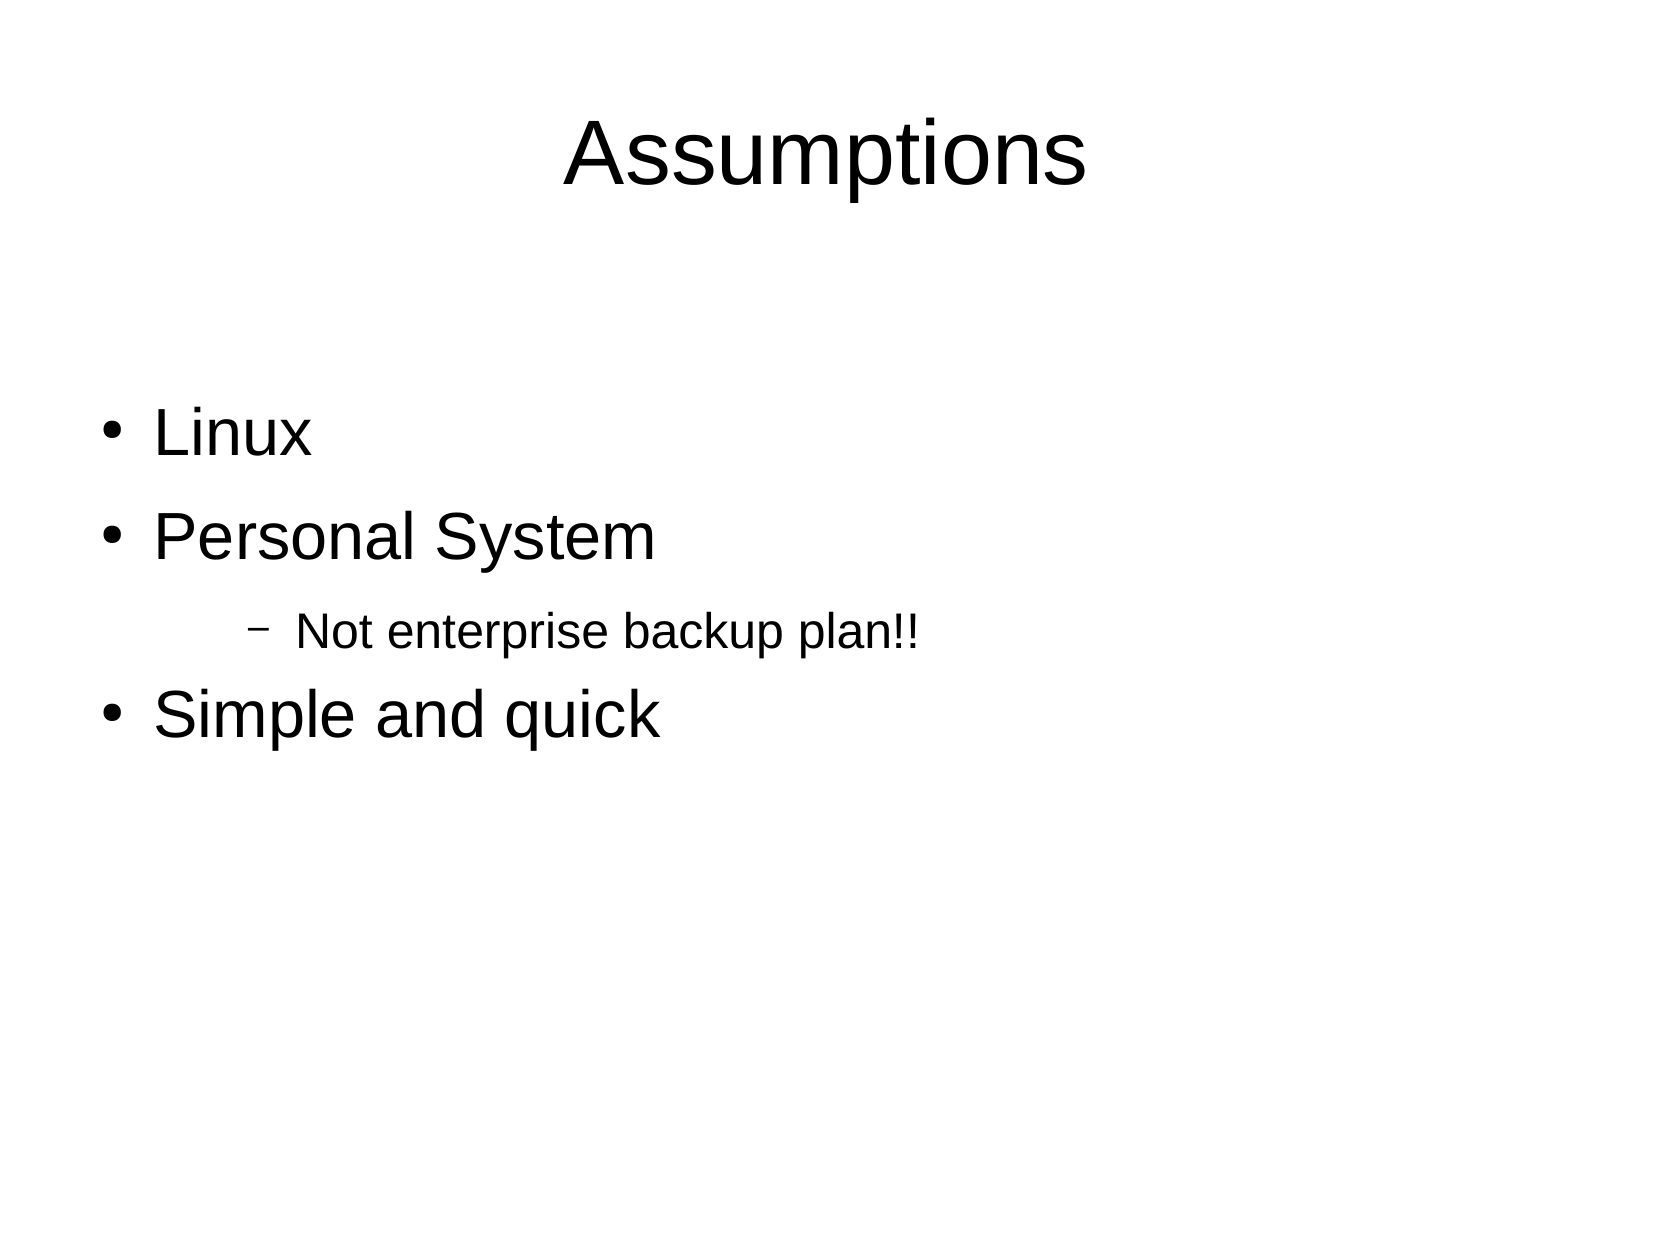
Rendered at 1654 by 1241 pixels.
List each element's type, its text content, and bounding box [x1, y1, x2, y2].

list Linux Personal System Not enterprise backup plan!! Simple and quick [82, 290, 1571, 1109]
title Assumptions [82, 56, 1571, 250]
